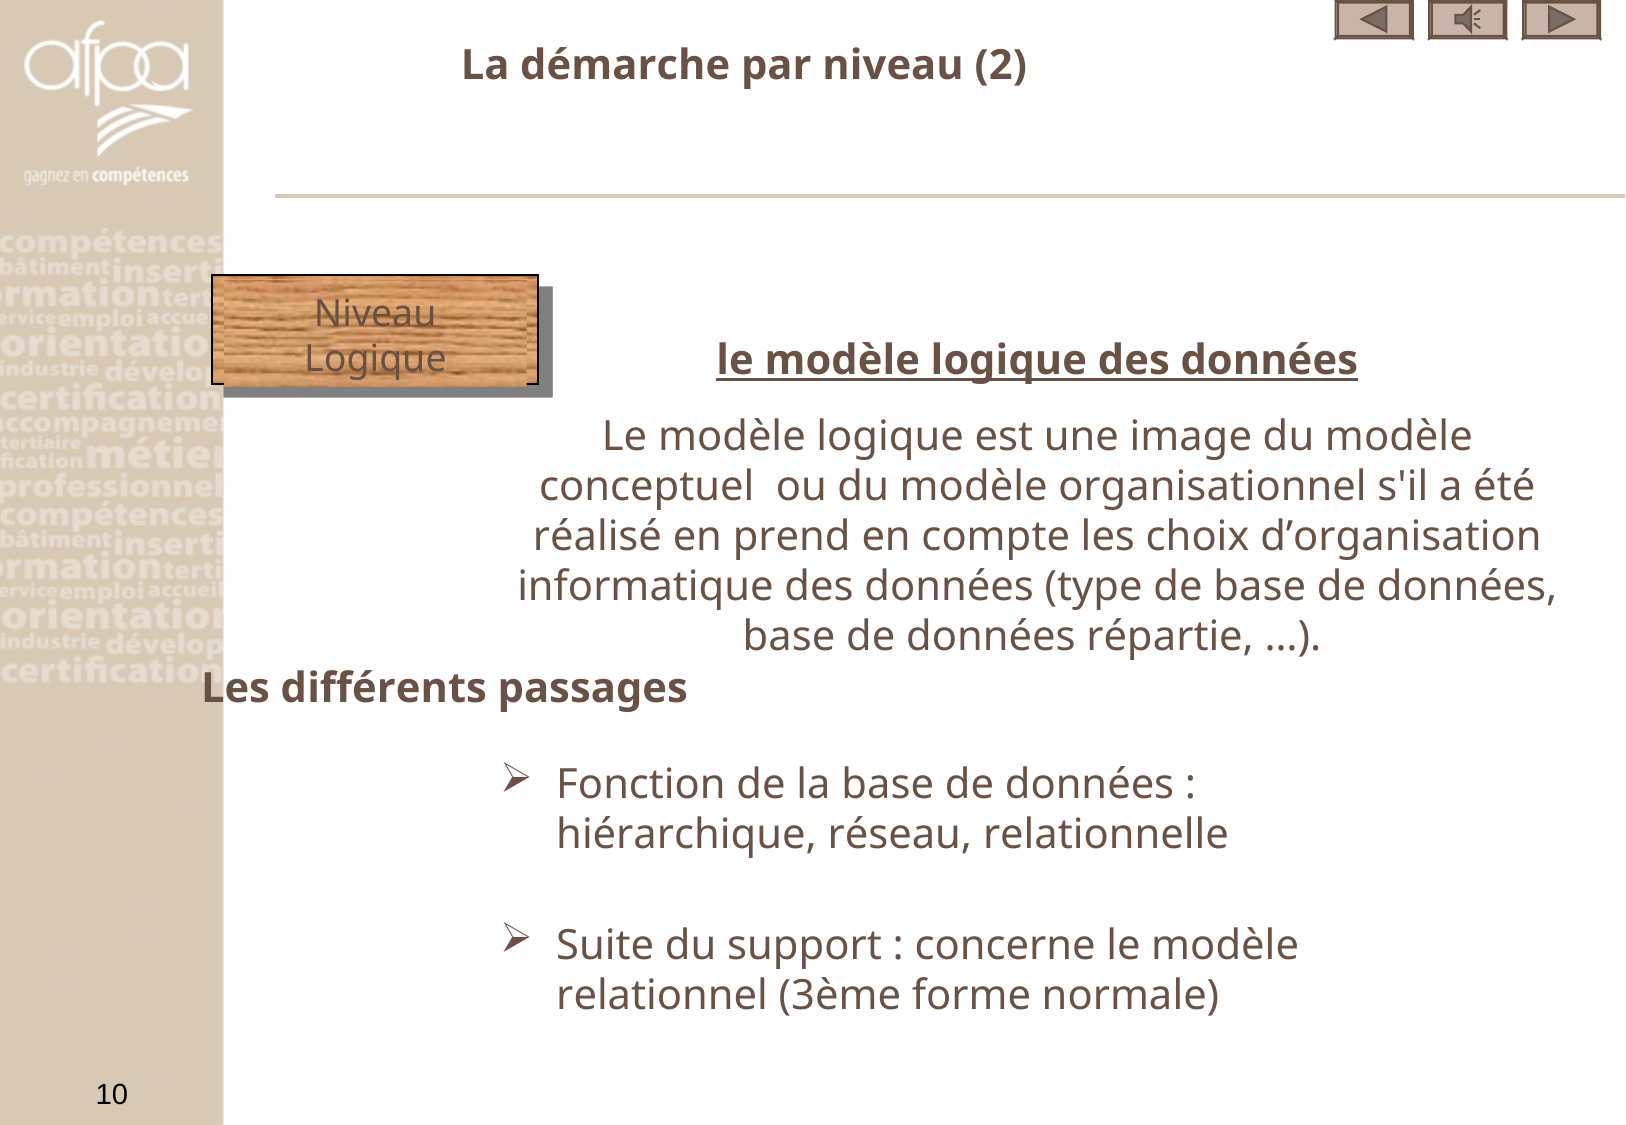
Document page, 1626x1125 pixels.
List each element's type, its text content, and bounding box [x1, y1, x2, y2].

text_box [212, 275, 539, 384]
text_box [1524, 0, 1600, 39]
picture [0, 0, 1626, 1125]
text_box le modèle logique des données Le modèle logique est une image du modèle conceptuel ou du modèle organisationnel s'il a été réalisé en prend en compte les choix d’organisation informatique des données (type de base de données, base de données répartie, …). [487, 324, 1588, 743]
text_box Fonction de la base de données : hiérarchique, réseau, relationnelle Suite du support : concerne le modèle relationnel (3ème forme normale) [500, 699, 1326, 1075]
text_box [1336, 0, 1413, 39]
text_box La démarche par niveau (2) [326, 24, 1163, 100]
text_box Niveau Logique [224, 280, 527, 387]
text_box Les différents passages [186, 653, 704, 719]
text_box [1430, 0, 1507, 39]
